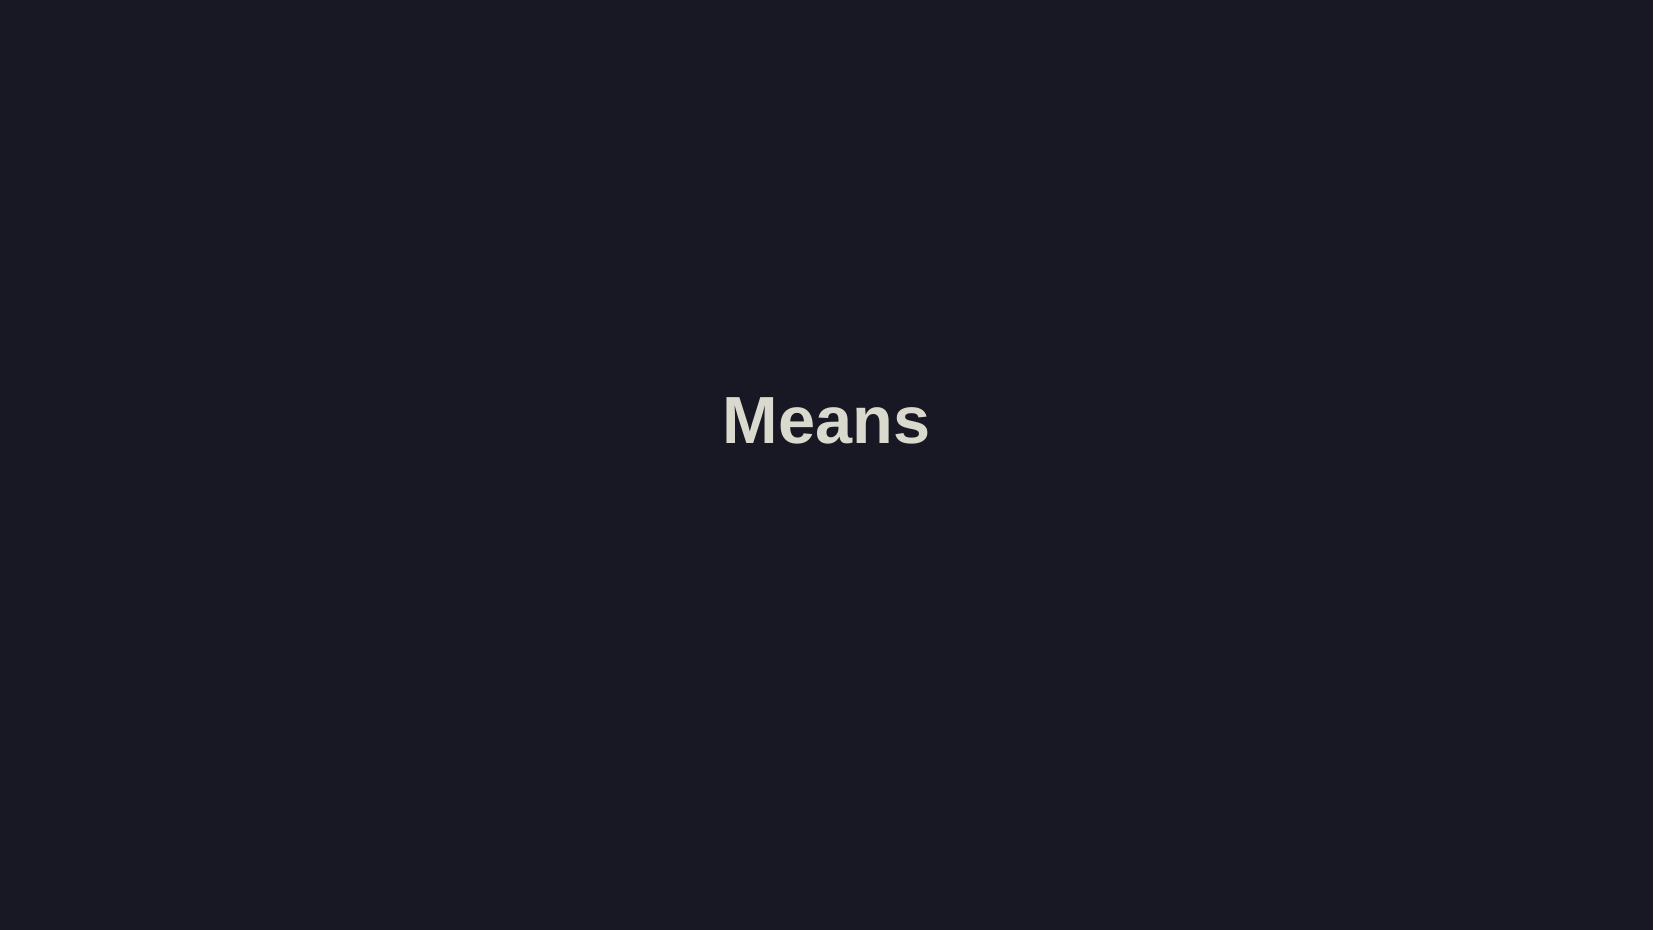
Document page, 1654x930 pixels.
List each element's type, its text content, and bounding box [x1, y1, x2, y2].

text_box Means [708, 376, 945, 466]
